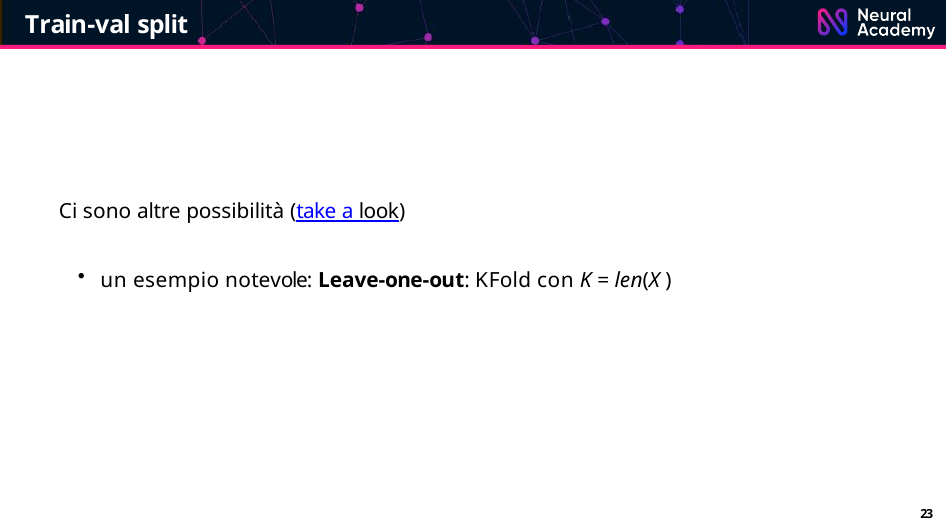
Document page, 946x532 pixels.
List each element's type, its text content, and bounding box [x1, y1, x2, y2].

text_box Train-val split [22, 6, 203, 39]
picture [0, 0, 946, 49]
text_box Ci sono altre possibilità (take a look) un esempio notevole: Leave-one-out: KFold con K = len(X ) [56, 195, 713, 292]
slide_number <number> [914, 504, 943, 532]
